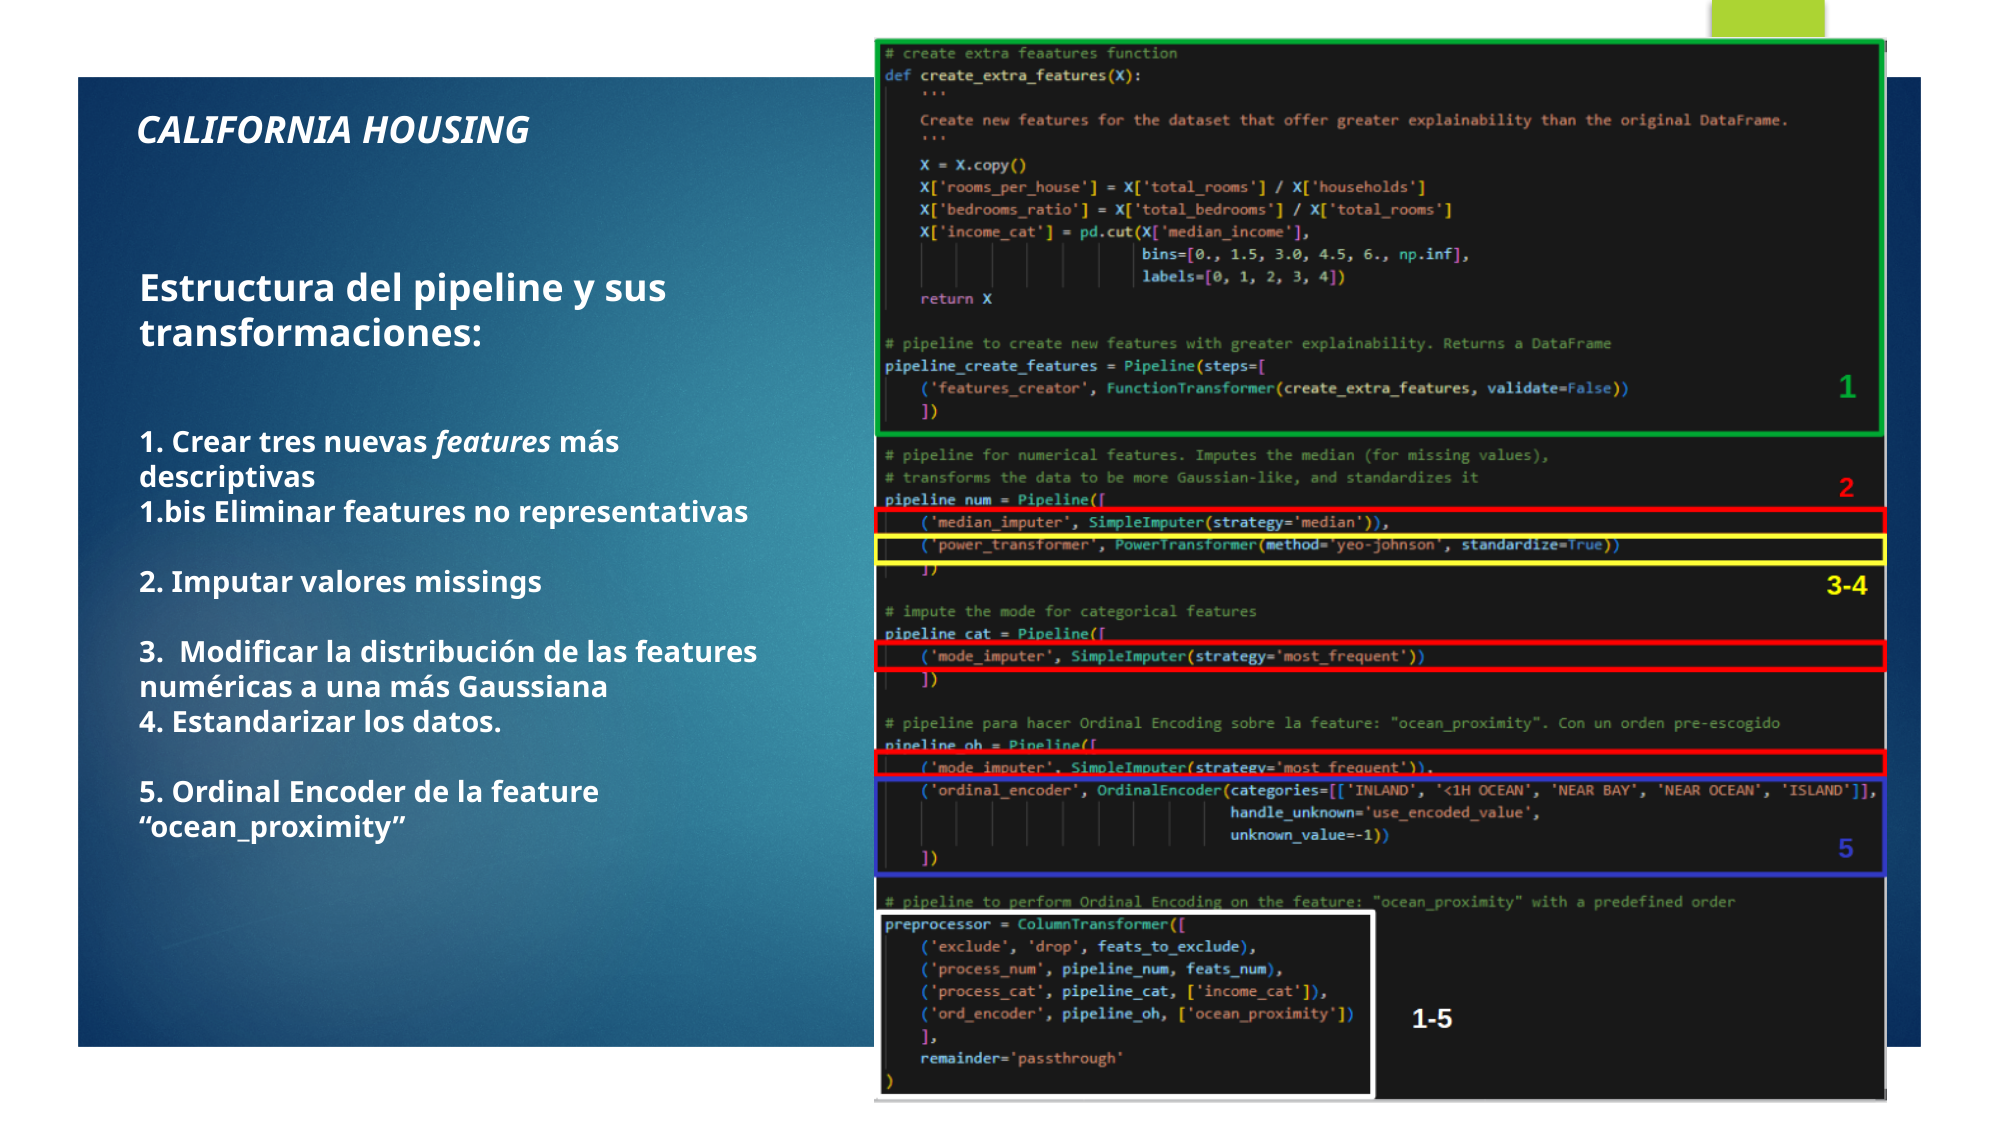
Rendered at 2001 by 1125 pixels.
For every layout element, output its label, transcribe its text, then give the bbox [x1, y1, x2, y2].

text_box Estructura del pipeline y sus transformaciones: 1. Crear tres nuevas features más descriptivas 1.bis Eliminar features no representativas 2. Imputar valores missings 3. Modificar la distribución de las features numéricas a una más Gaussiana 4. Estandarizar los datos. 5. Ordinal Encoder de la feature “ocean_proximity” [124, 256, 800, 851]
picture [79, 37, 1920, 1103]
text_box CALIFORNIA HOUSING [121, 98, 793, 159]
